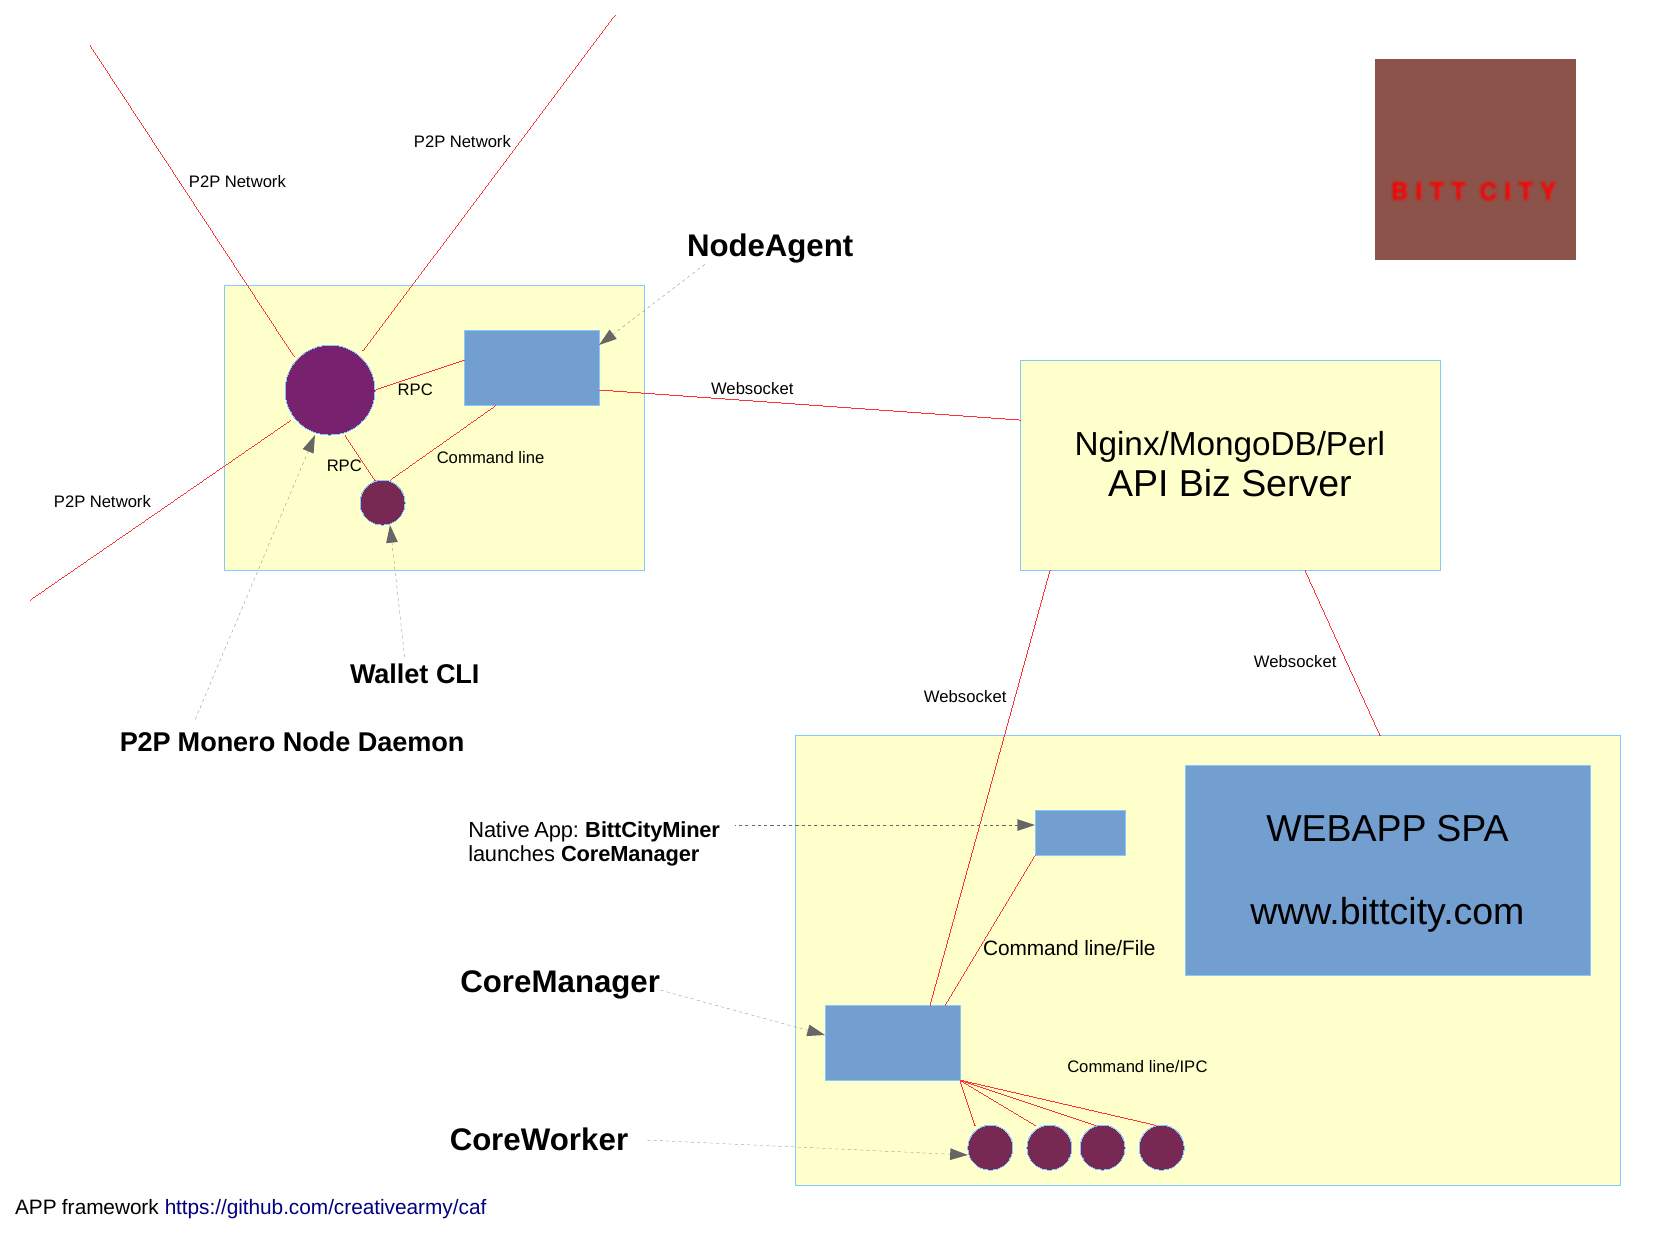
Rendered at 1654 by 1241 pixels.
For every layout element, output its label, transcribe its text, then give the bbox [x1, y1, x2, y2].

text_box [795, 735, 1621, 1186]
text_box [224, 285, 645, 571]
text_box P2P Monero Node Daemon [105, 720, 480, 806]
picture [1375, 59, 1576, 260]
text_box WEBAPP SPA www.bittcity.com [1185, 765, 1591, 976]
text_box Websocket [1239, 645, 1411, 685]
text_box NodeAgent [672, 185, 869, 271]
text_box P2P Network [174, 165, 346, 205]
text_box RPC [312, 449, 378, 483]
text_box Websocket [696, 371, 868, 412]
text_box CoreWorker [435, 1080, 694, 1176]
text_box Command line/IPC [1052, 1050, 1336, 1096]
text_box APP framework https://github.com/creativearmy/caf [0, 1188, 612, 1241]
text_box RPC [383, 372, 448, 407]
text_box CoreManager [445, 922, 676, 1019]
text_box Wallet CLI [335, 621, 500, 707]
text_box P2P Network [39, 485, 211, 526]
text_box P2P Network [399, 125, 571, 166]
text_box Nginx/MongoDB/Perl API Biz Server [1020, 360, 1441, 571]
text_box Websocket [909, 680, 1081, 721]
text_box Native App: BittCityMiner launches CoreManager [453, 810, 736, 949]
text_box Command line [422, 441, 656, 482]
text_box Command line/File [968, 929, 1171, 976]
